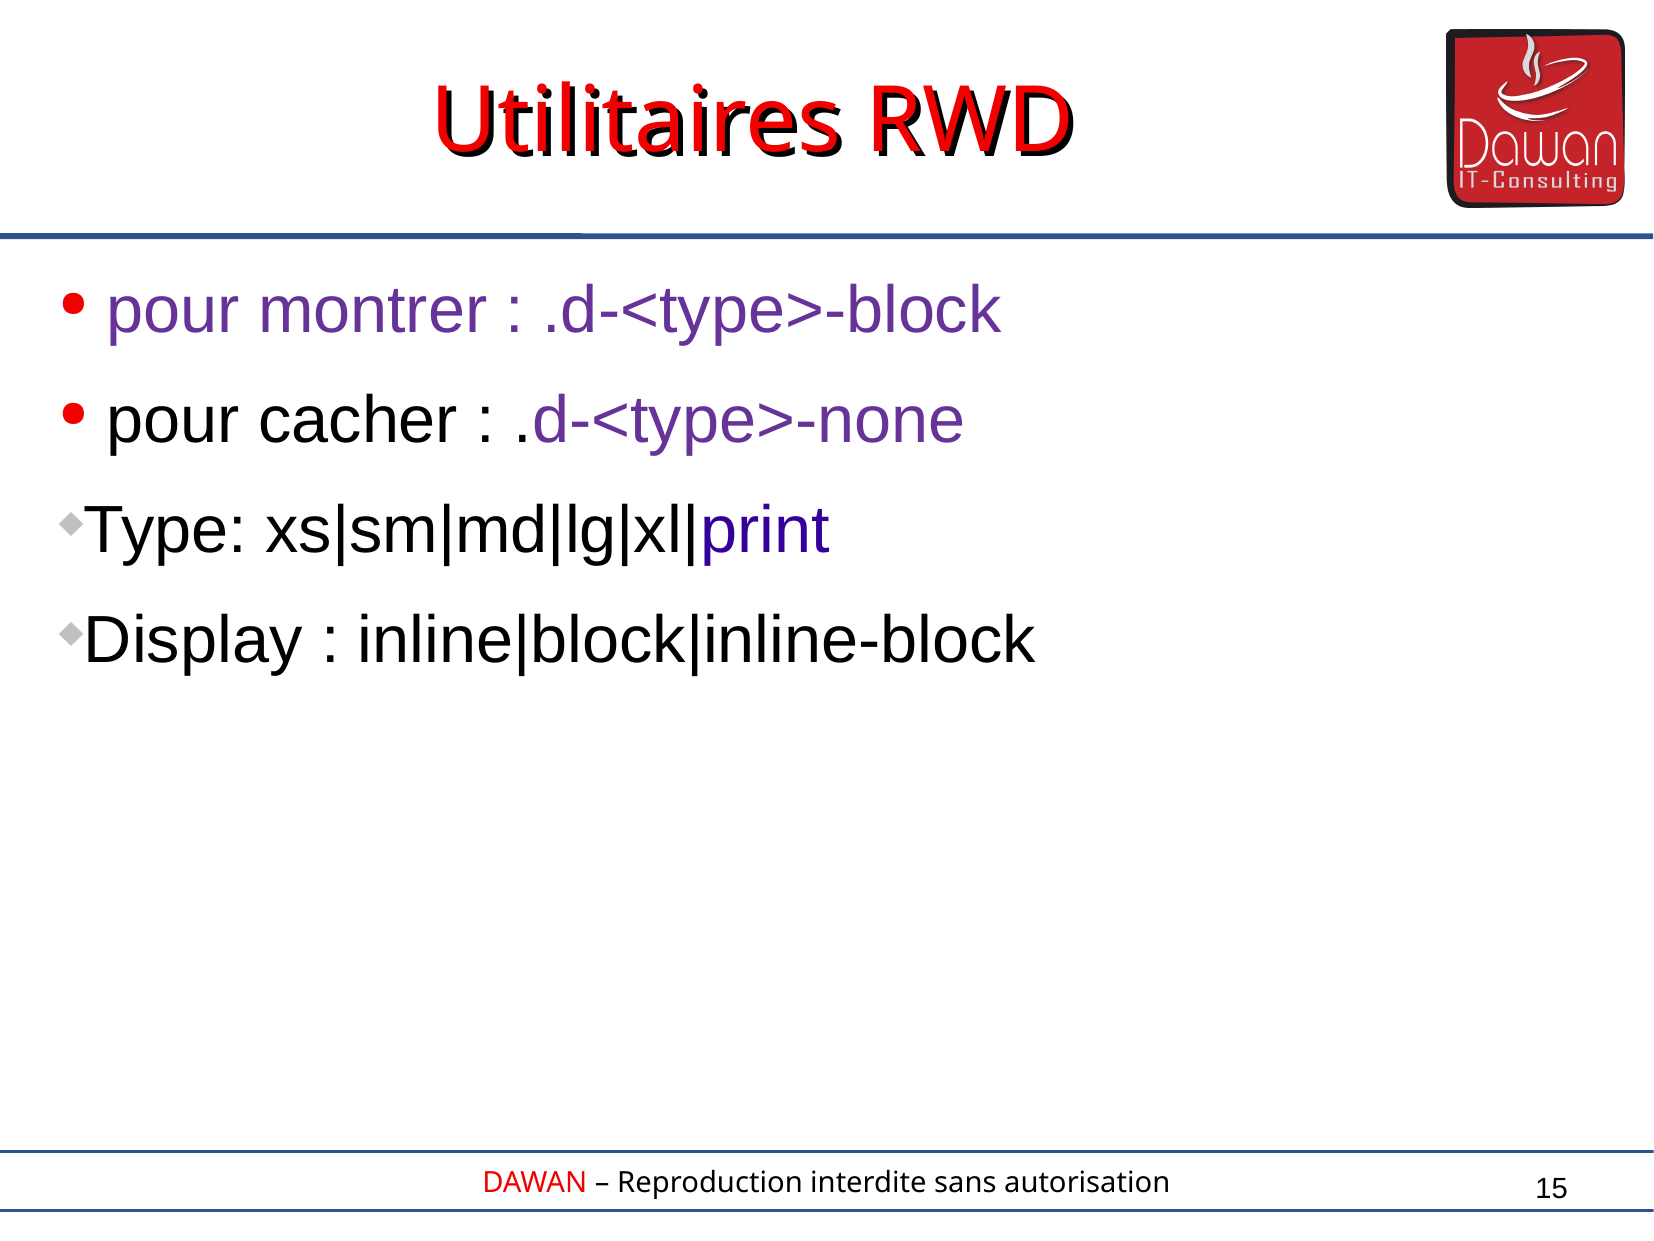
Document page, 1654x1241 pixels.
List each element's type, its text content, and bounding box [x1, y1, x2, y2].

list pour montrer : .d-<type>-block pour cacher : .d-<type>-none Type: xs|sm|md|lg|xl|print Display : inline|block|inline-block [59, 265, 1595, 1094]
text_box [1535, 1169, 1595, 1234]
title Utilitaires RWD [59, 24, 1447, 206]
